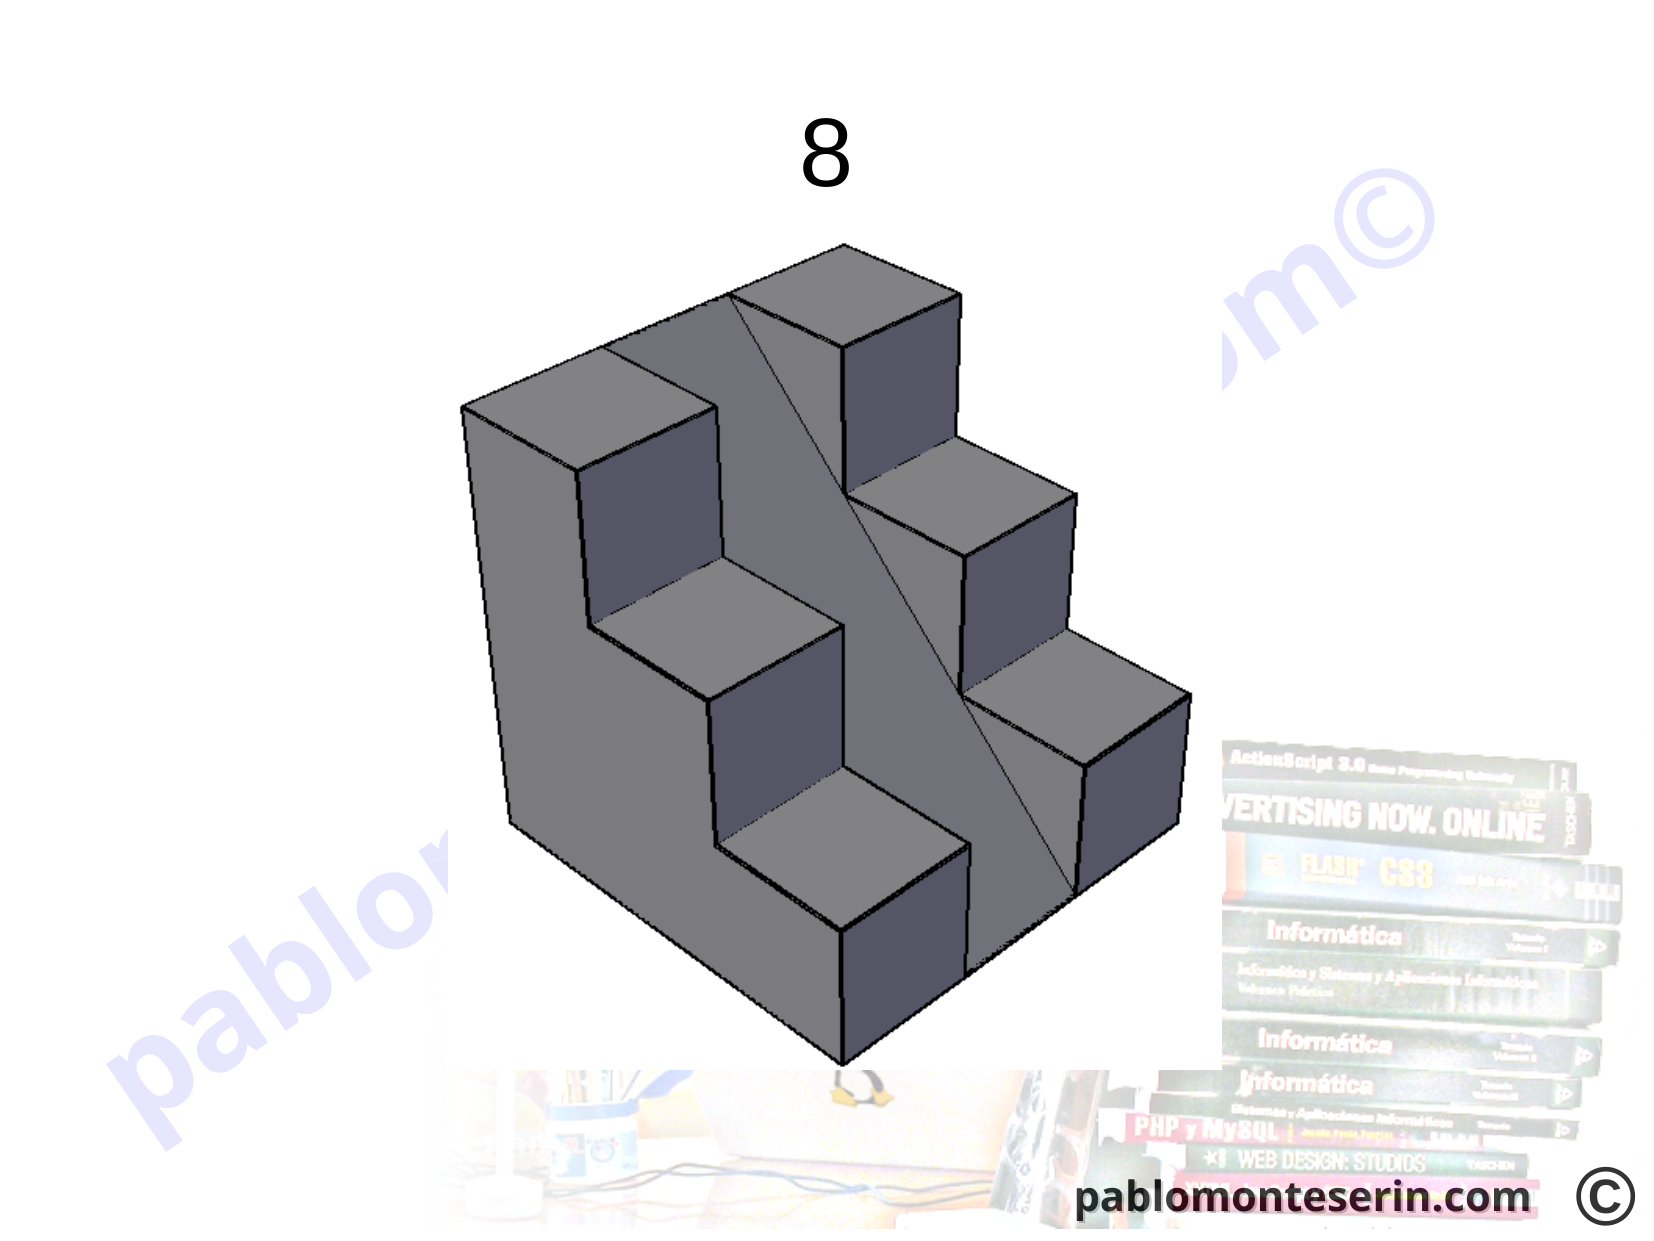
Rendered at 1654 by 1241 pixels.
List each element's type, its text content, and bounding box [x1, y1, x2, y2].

picture [412, 239, 1654, 1229]
title 8 [82, 49, 1571, 257]
